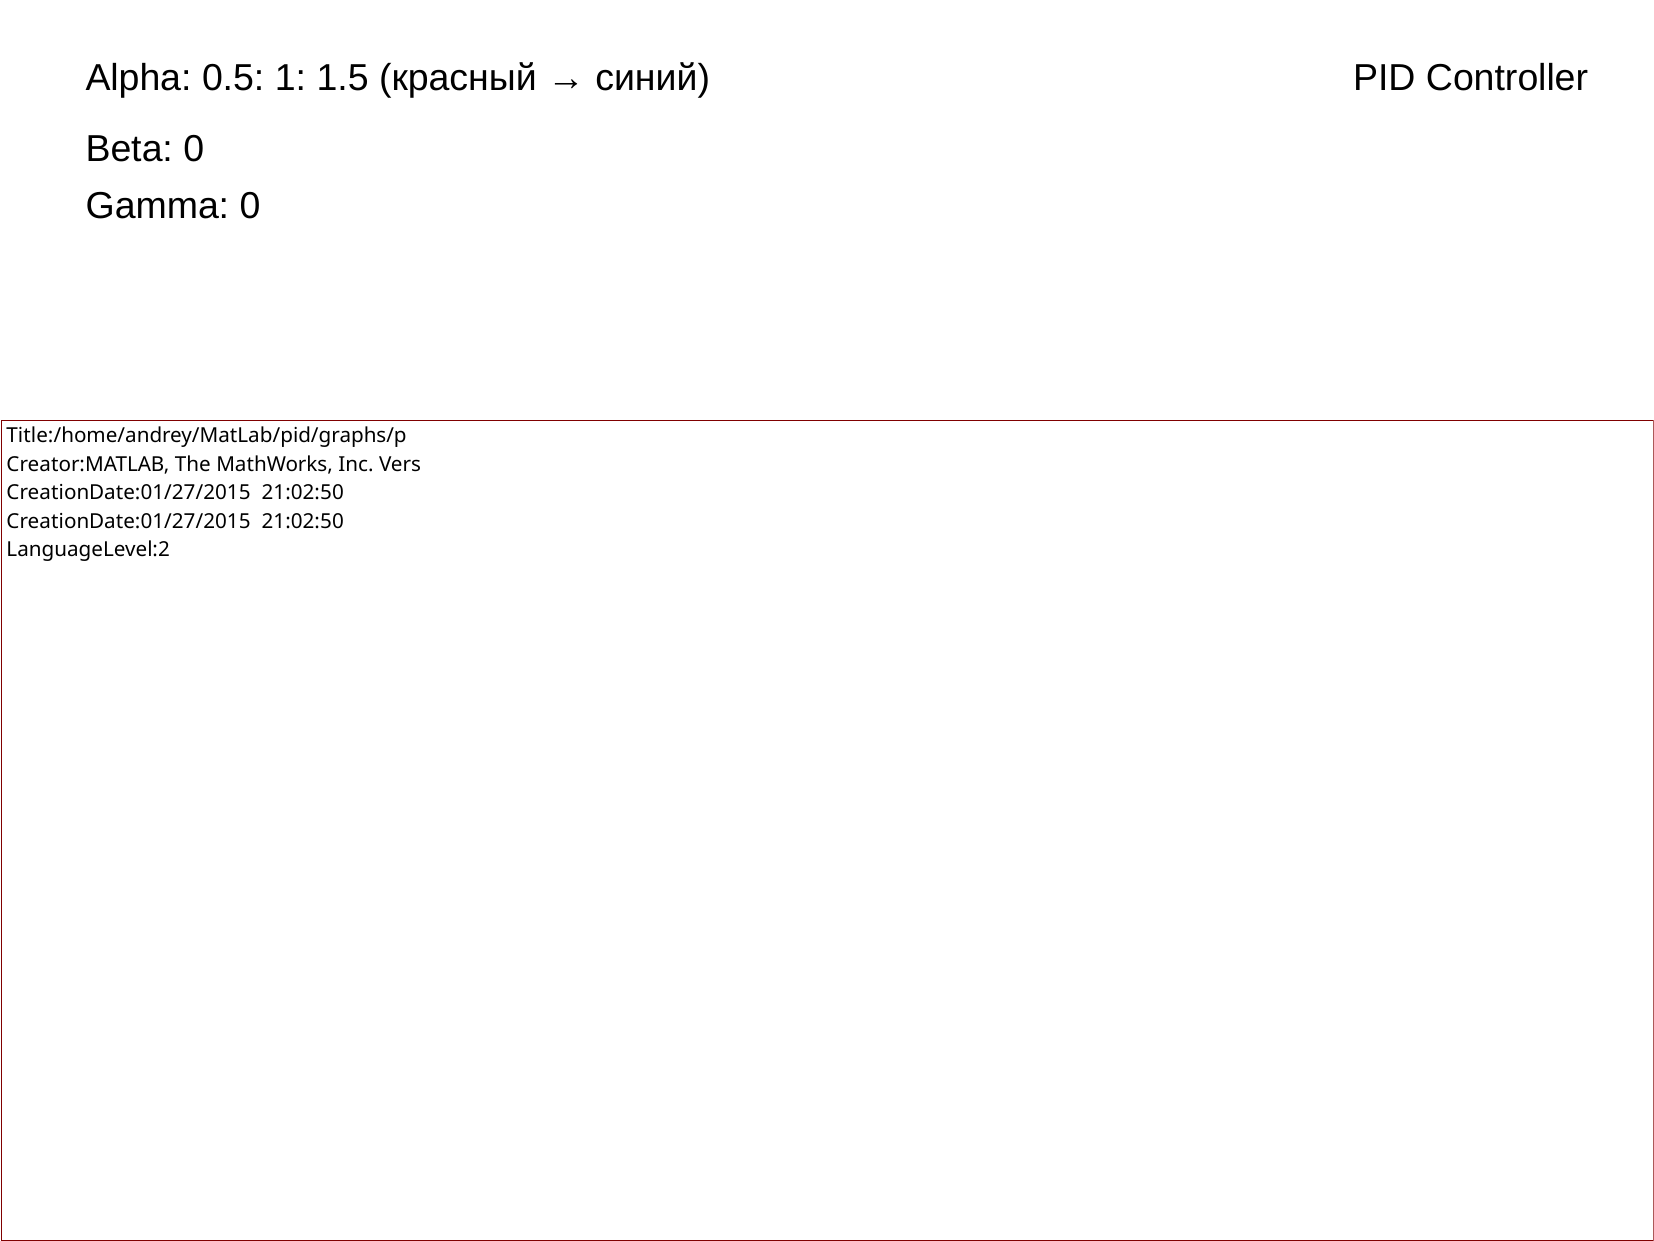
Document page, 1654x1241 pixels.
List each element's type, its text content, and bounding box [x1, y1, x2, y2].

text_box Alpha: 0.5: 1: 1.5 (красный → синий) [70, 49, 737, 107]
text_box PID Controller [1338, 49, 1603, 107]
text_box Gamma: 0 [70, 177, 276, 234]
text_box Beta: 0 [70, 120, 745, 178]
picture [0, 419, 1654, 1241]
